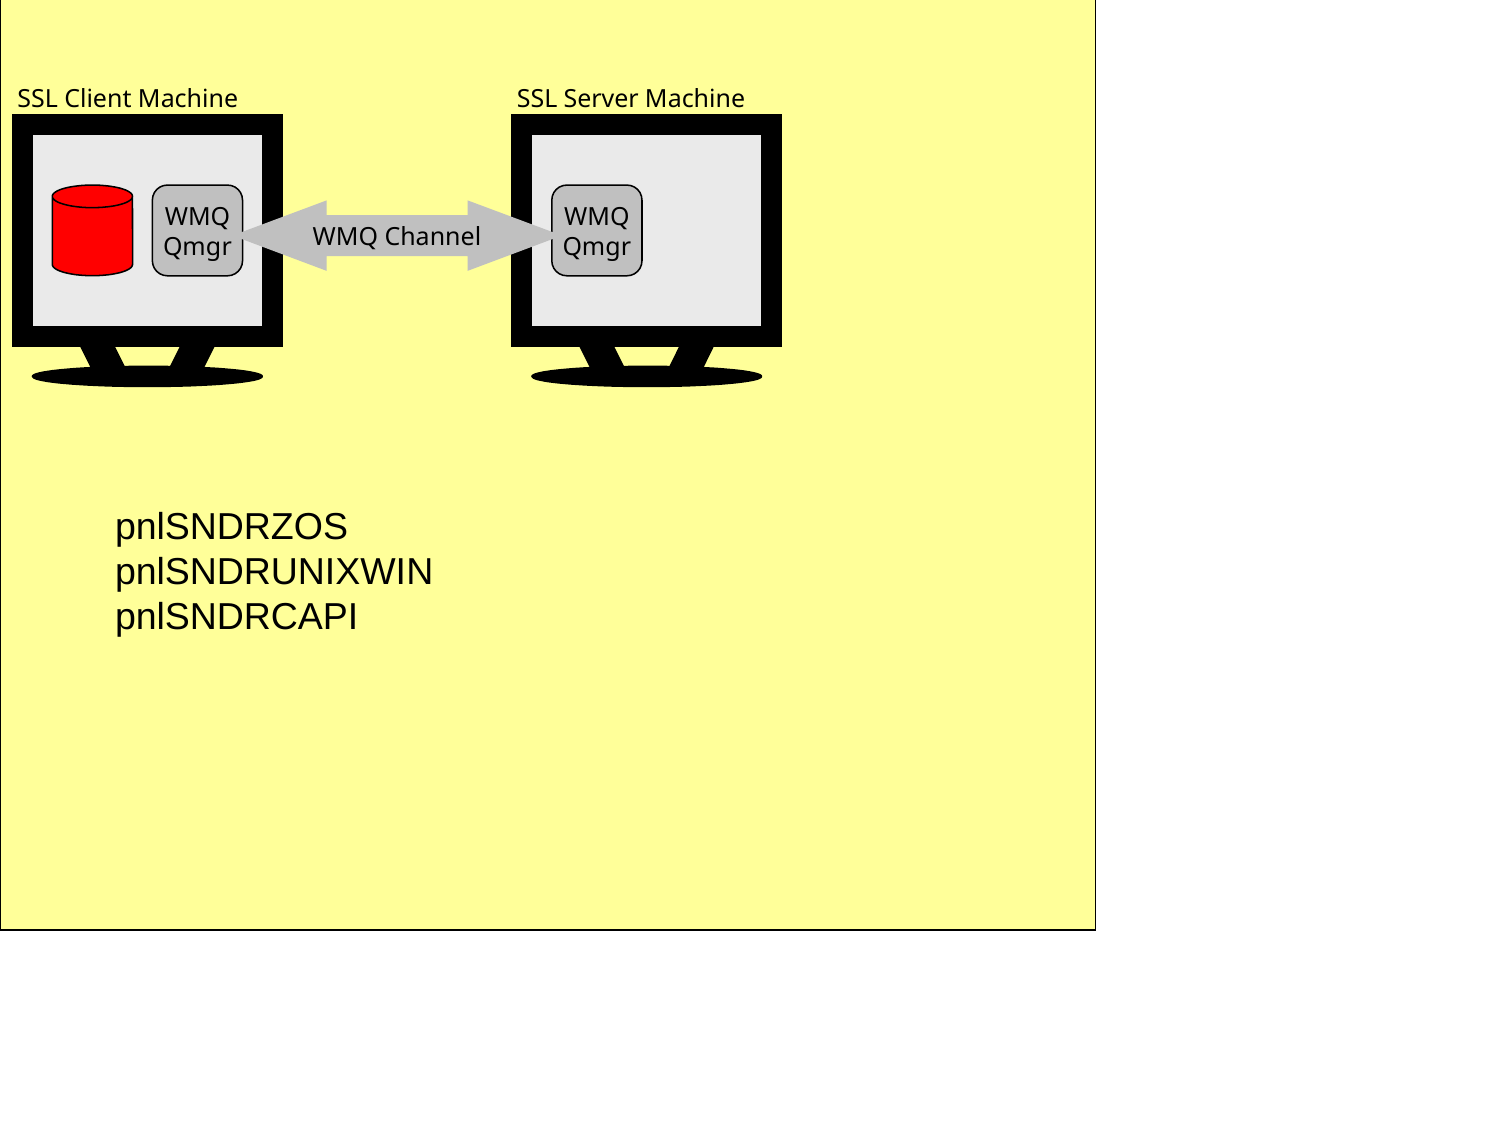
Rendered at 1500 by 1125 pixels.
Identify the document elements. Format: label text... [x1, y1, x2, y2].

text_box WMQ Qmgr [551, 185, 642, 276]
text_box SSL Client Machine [2, 74, 333, 120]
text_box SSL Server Machine [501, 74, 832, 120]
text_box [0, 0, 1095, 930]
text_box pnlSNDRZOS pnlSNDRUNIXWIN pnlSNDRCAPI [100, 494, 450, 690]
text_box WMQ Qmgr [152, 185, 243, 276]
text_box WMQ Channel [262, 215, 533, 256]
